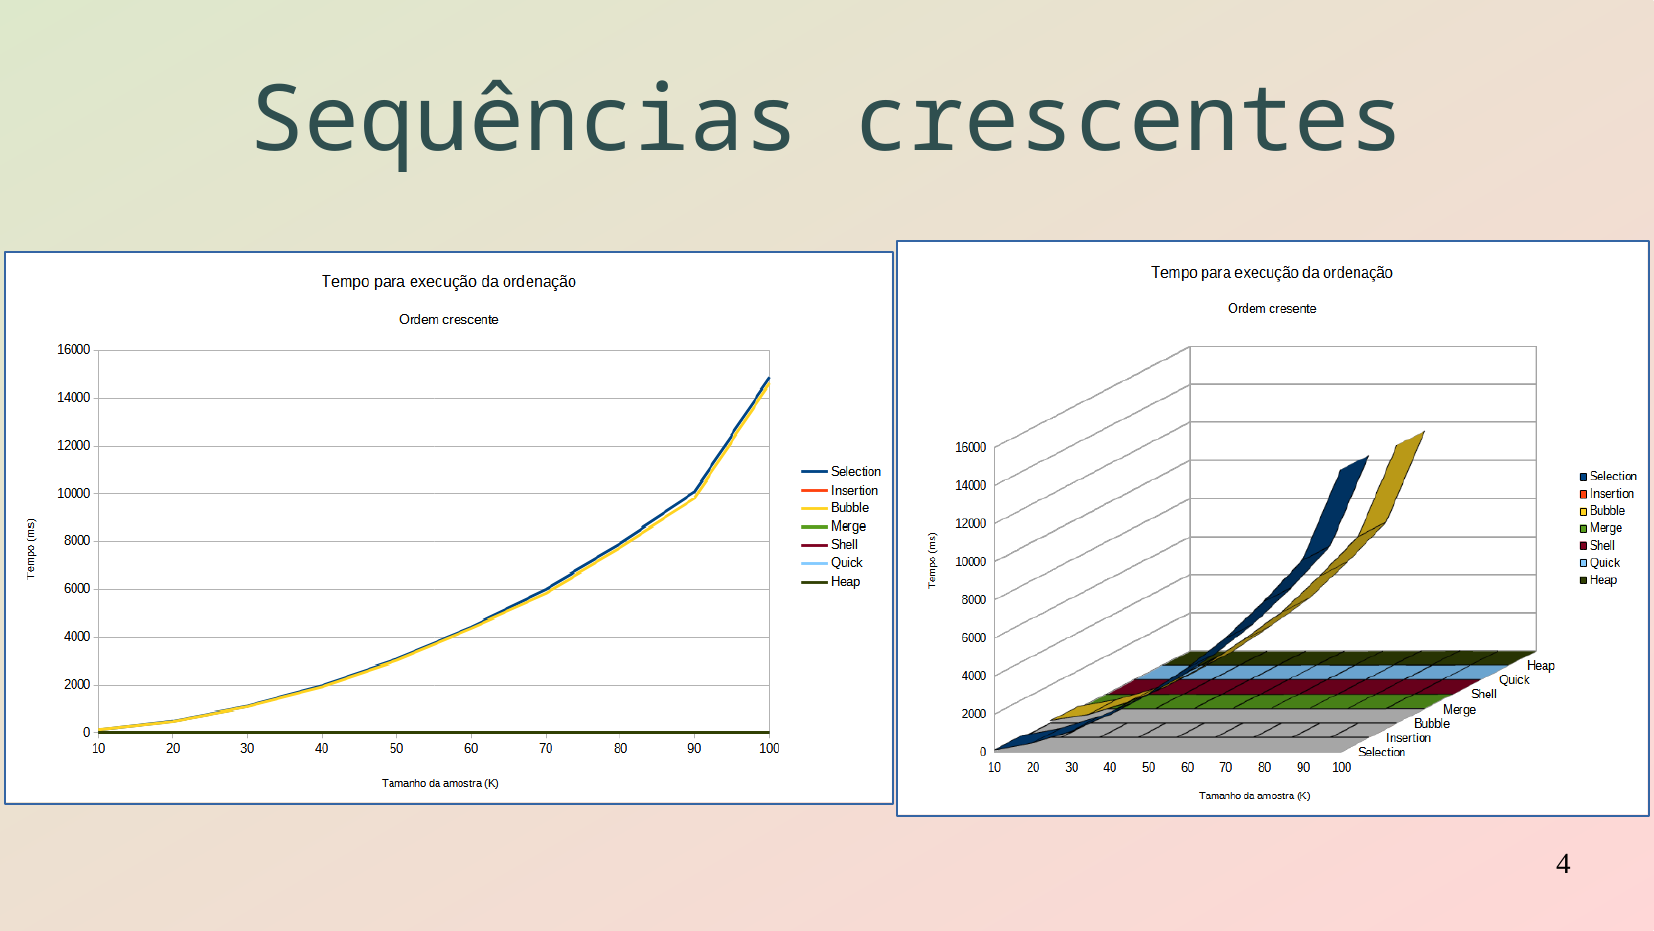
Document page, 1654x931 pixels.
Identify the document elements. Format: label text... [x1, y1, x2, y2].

picture [5, 253, 892, 804]
title Sequências crescentes [82, 37, 1571, 193]
picture [897, 242, 1648, 815]
